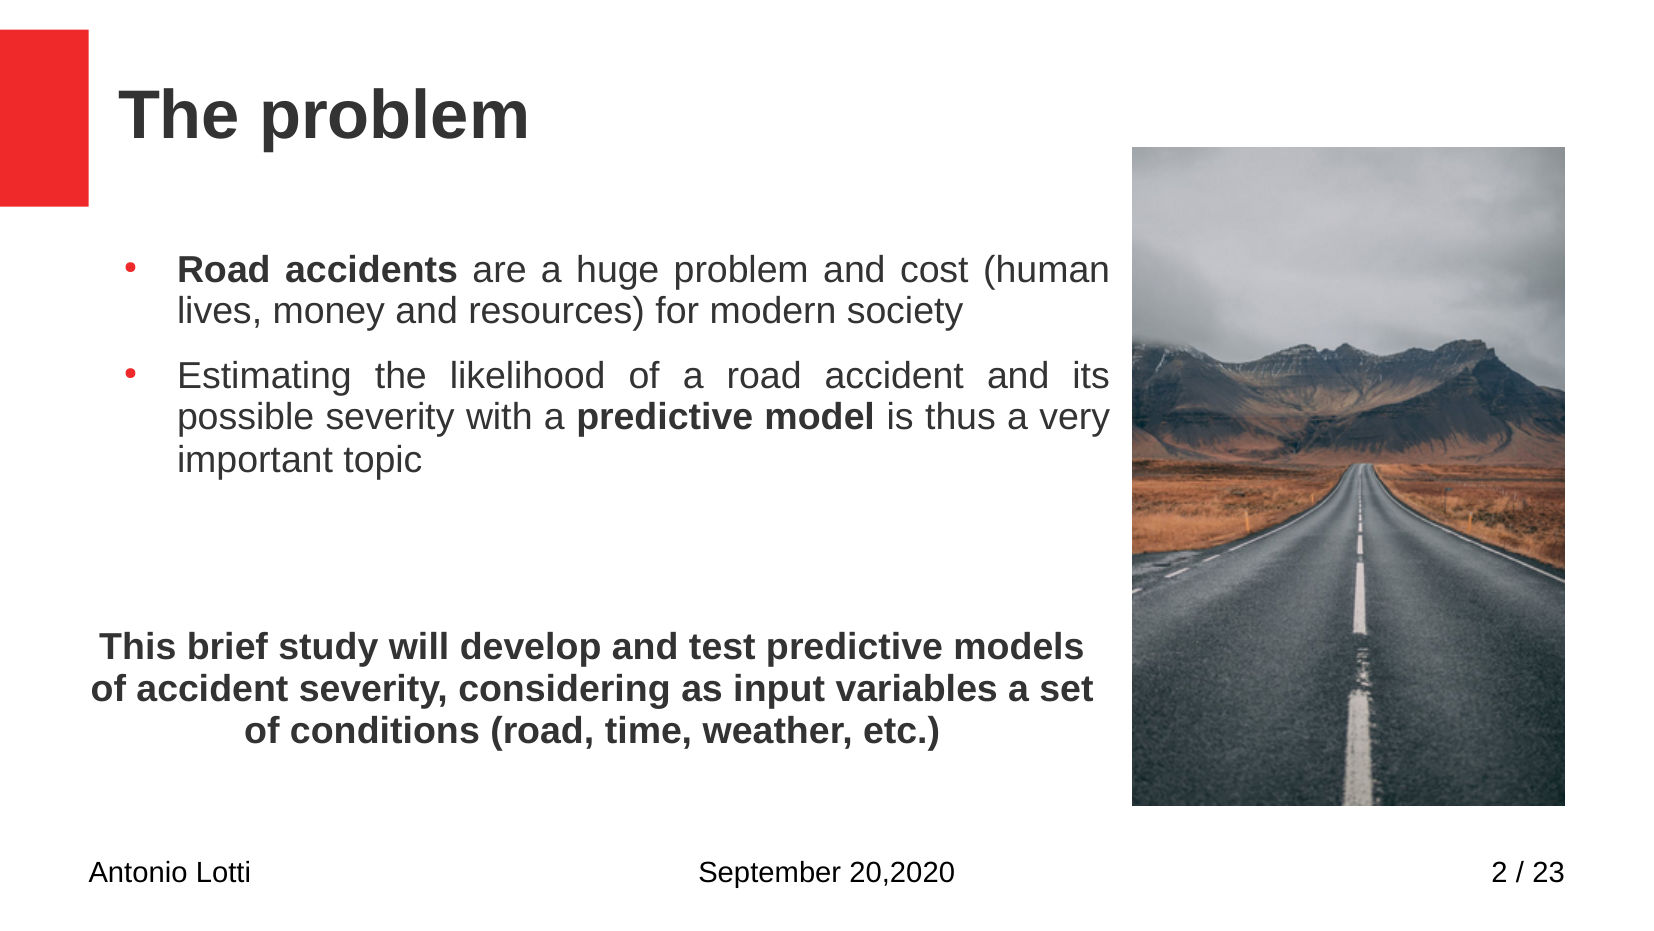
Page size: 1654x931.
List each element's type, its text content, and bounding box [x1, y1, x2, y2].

text_box This brief study will develop and test predictive models of accident severity, considering as input variables a set of conditions (road, time, weather, etc.) [74, 618, 1111, 759]
list Road accidents are a huge problem and cost (human lives, money and resources) for modern society Estimating the likelihood of a road accident and its possible severity with a predictive model is thus a very important topic [106, 248, 1111, 473]
picture [1132, 147, 1565, 806]
title The problem [118, 37, 1571, 193]
